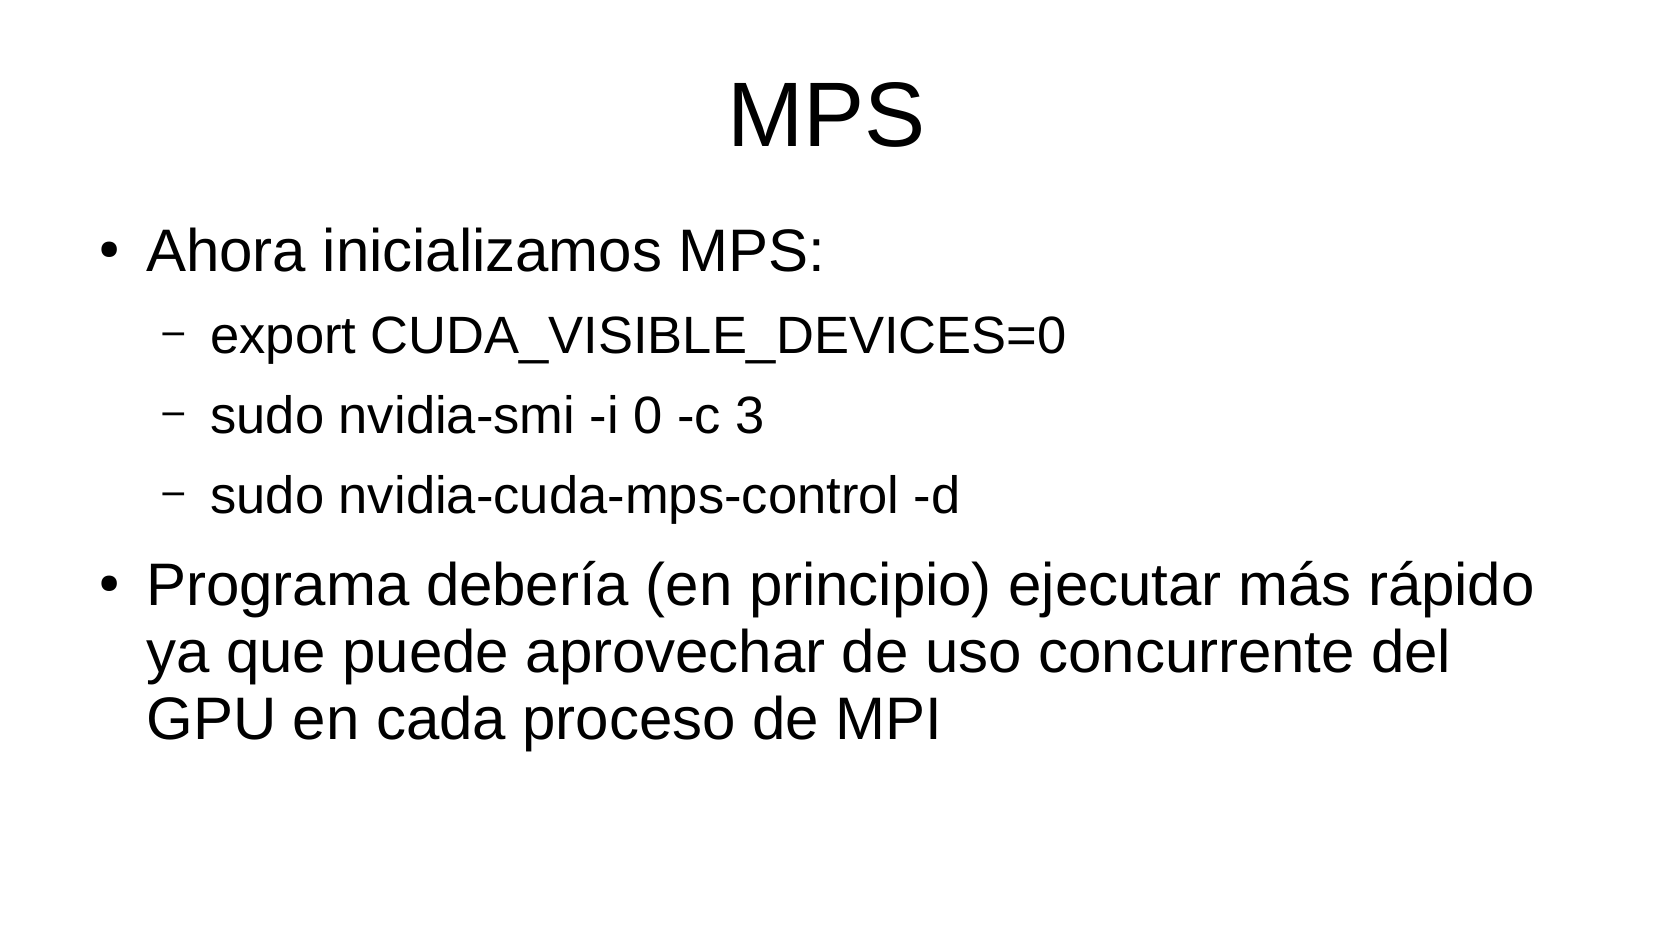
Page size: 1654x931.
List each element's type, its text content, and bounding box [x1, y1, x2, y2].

list Ahora inicializamos MPS: export CUDA_VISIBLE_DEVICES=0 sudo nvidia-smi -i 0 -c 3 sudo nvidia-cuda-mps-control -d Programa debería (en principio) ejecutar más rápido ya que puede aprovechar de uso concurrente del GPU en cada proceso de MPI [82, 217, 1571, 758]
title MPS [82, 37, 1571, 193]
